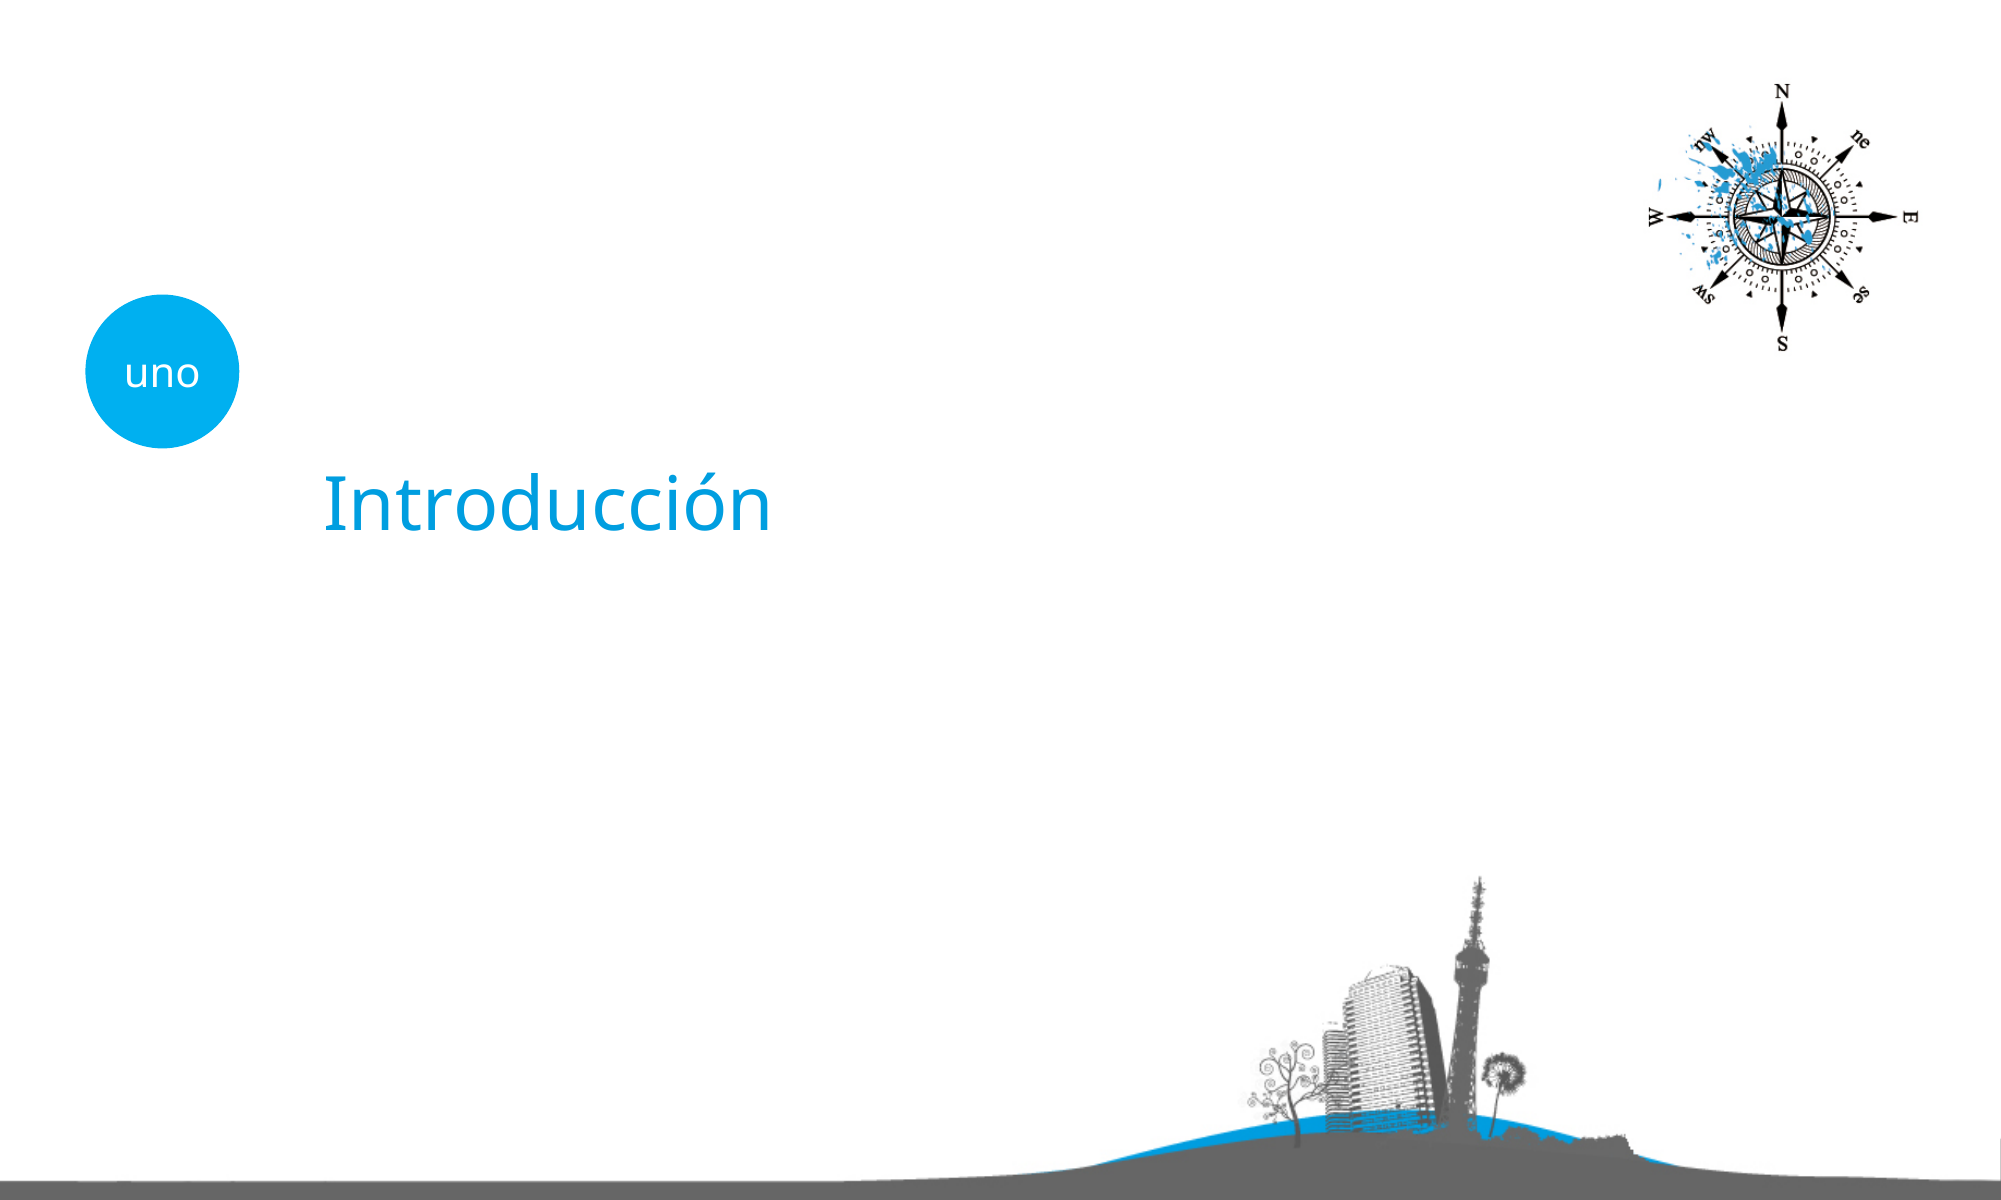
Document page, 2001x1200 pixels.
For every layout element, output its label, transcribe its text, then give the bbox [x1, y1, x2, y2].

picture [0, 0, 2001, 1200]
text_box Introducción [308, 447, 1716, 553]
text_box uno [97, 338, 227, 405]
text_box [86, 295, 239, 448]
